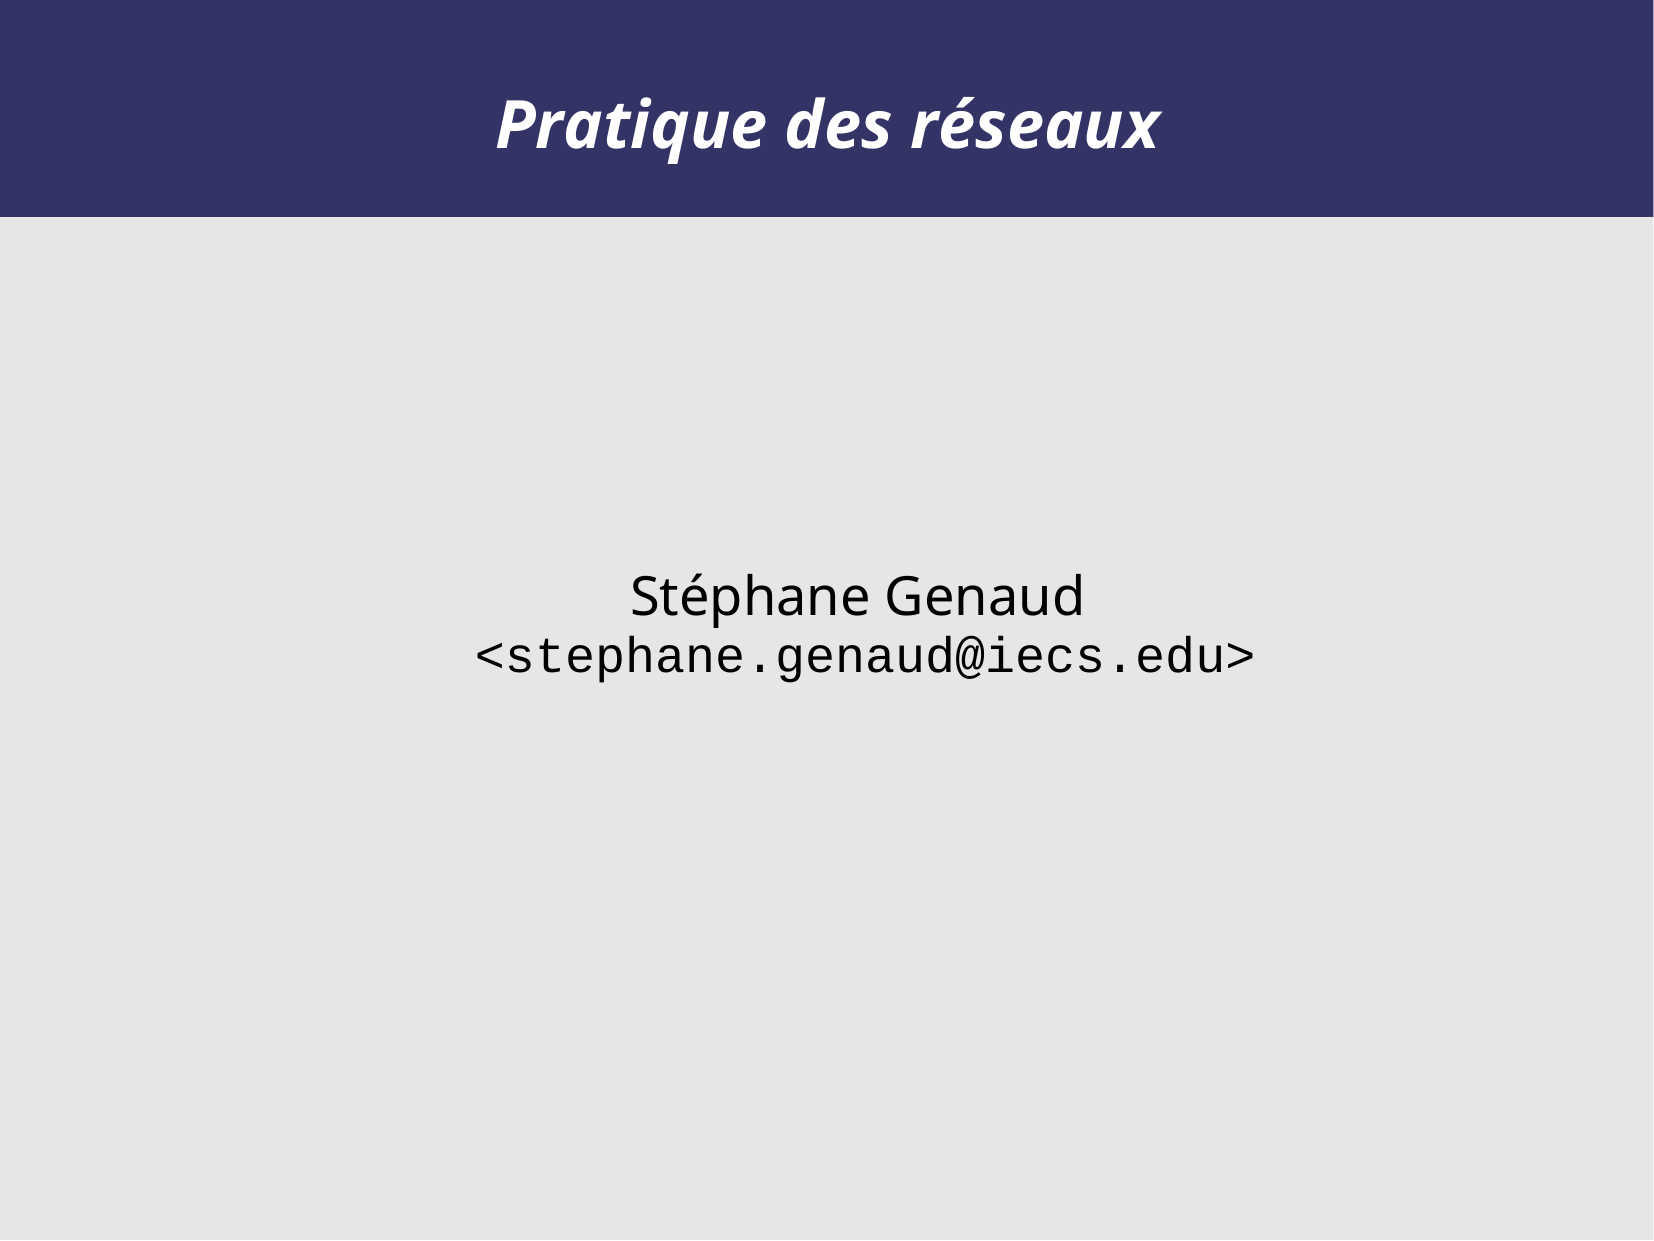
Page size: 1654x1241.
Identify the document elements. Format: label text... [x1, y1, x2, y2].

title Pratique des réseaux [121, 19, 1534, 227]
text_box Stéphane Genaud <stephane.genaud@iecs.edu> [172, 329, 1558, 916]
